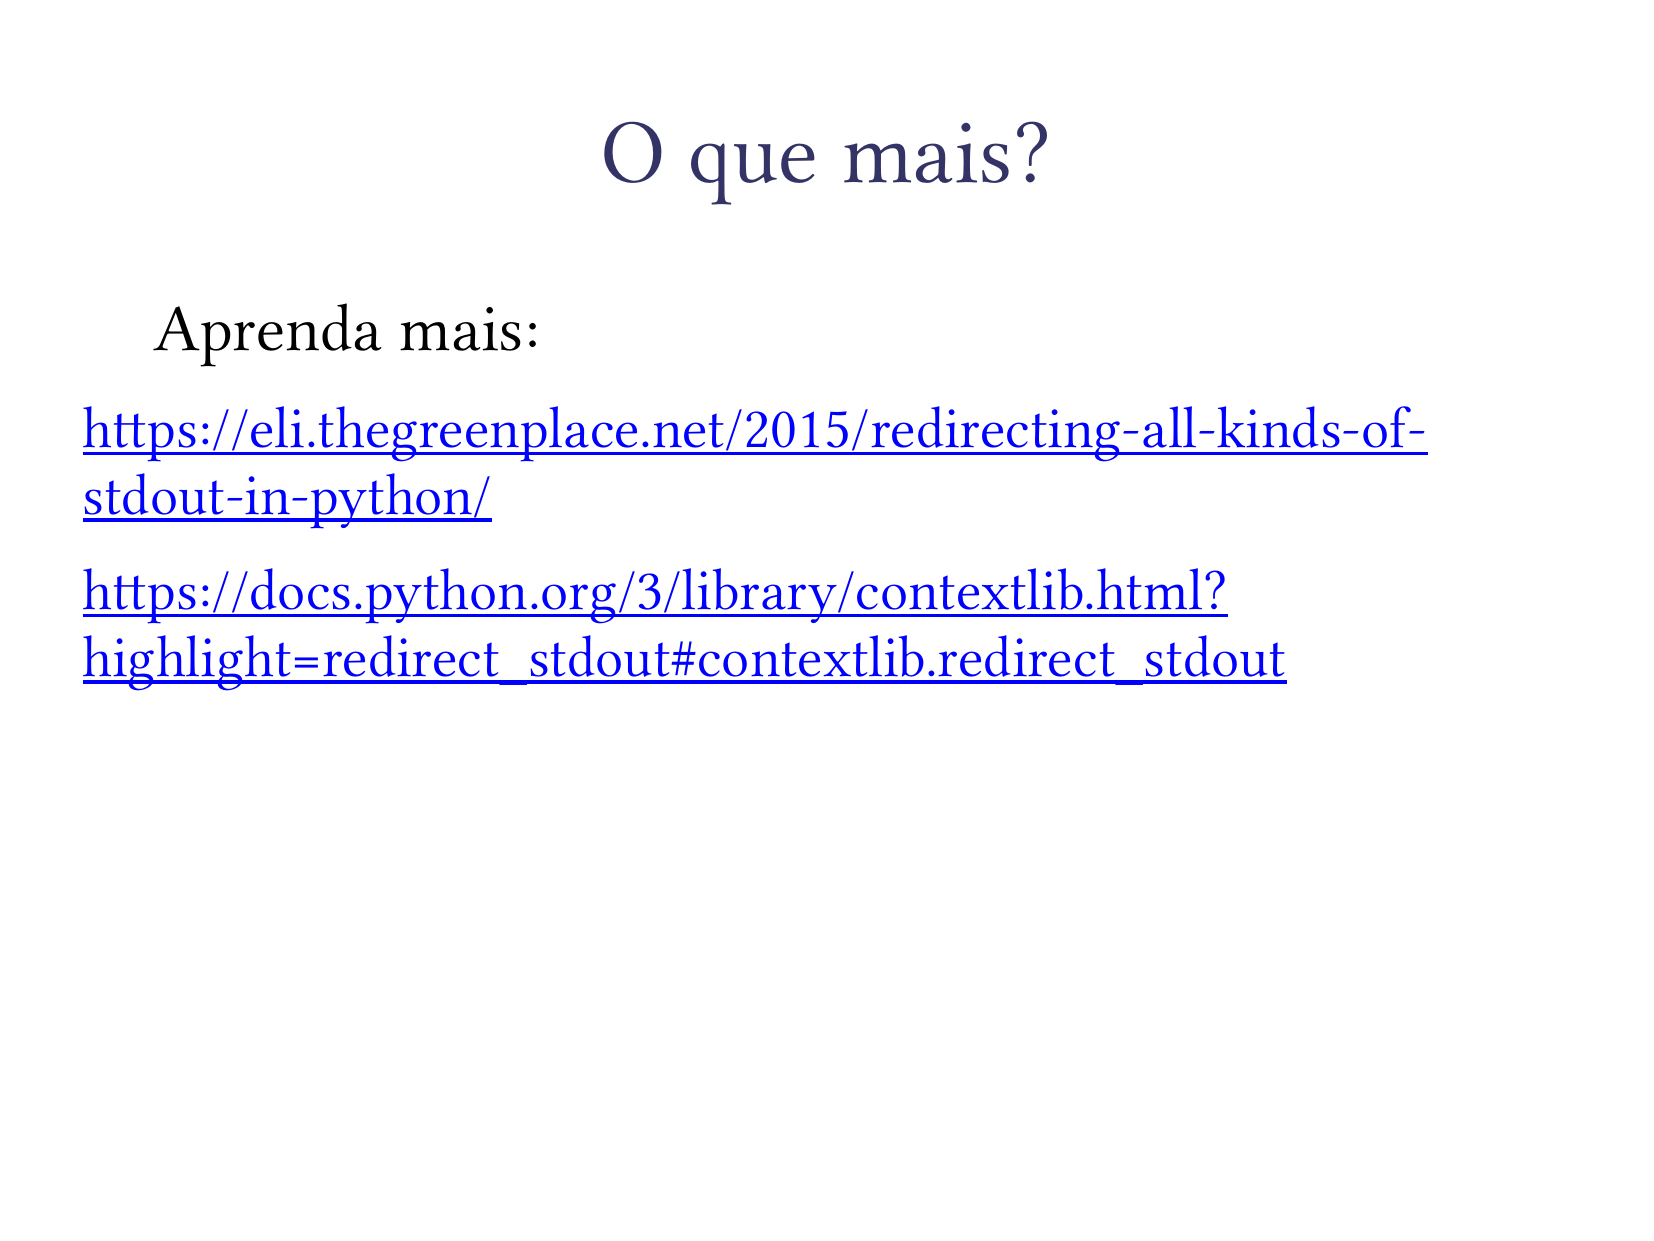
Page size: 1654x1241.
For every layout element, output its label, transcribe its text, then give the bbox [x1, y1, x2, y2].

list Aprenda mais: https://eli.thegreenplace.net/2015/redirecting-all-kinds-of-stdout-in-python/ https://docs.python.org/3/library/contextlib.html?highlight=redirect_stdout#contextlib.redirect_stdout [82, 290, 1571, 1010]
title O que mais? [82, 49, 1571, 257]
